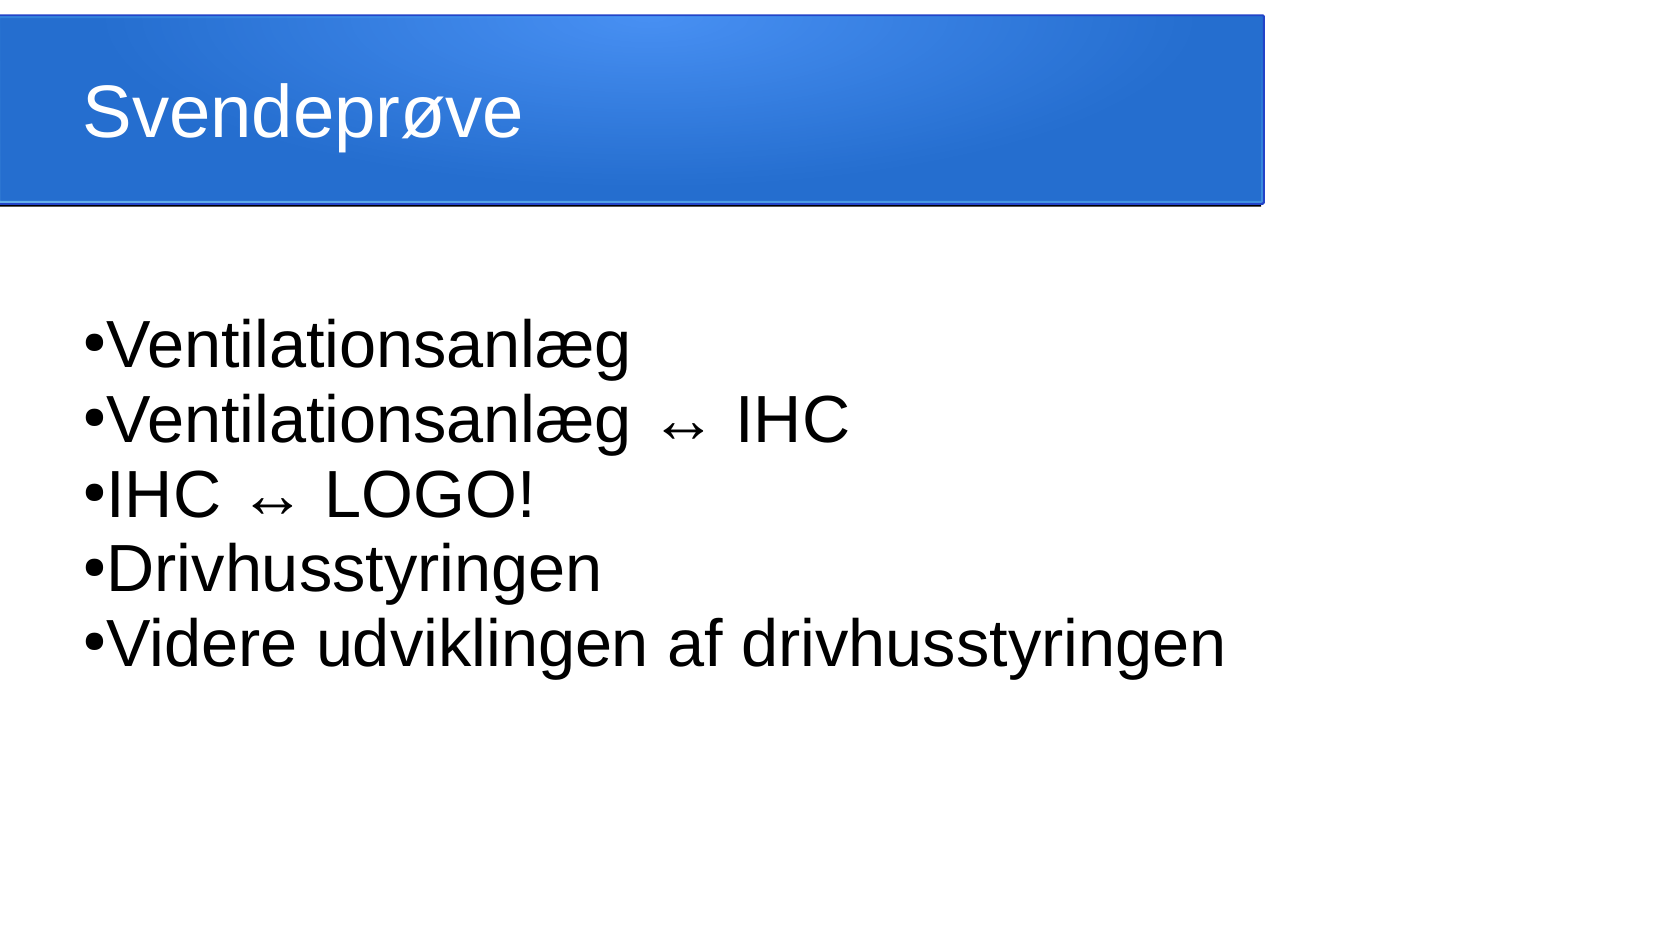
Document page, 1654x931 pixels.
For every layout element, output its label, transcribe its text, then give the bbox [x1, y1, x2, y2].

subtitle Ventilationsanlæg Ventilationsanlæg ↔ IHC IHC ↔ LOGO! Drivhusstyringen Videre udviklingen af drivhusstyringen [82, 224, 1571, 764]
title Svendeprøve [82, 35, 1235, 189]
